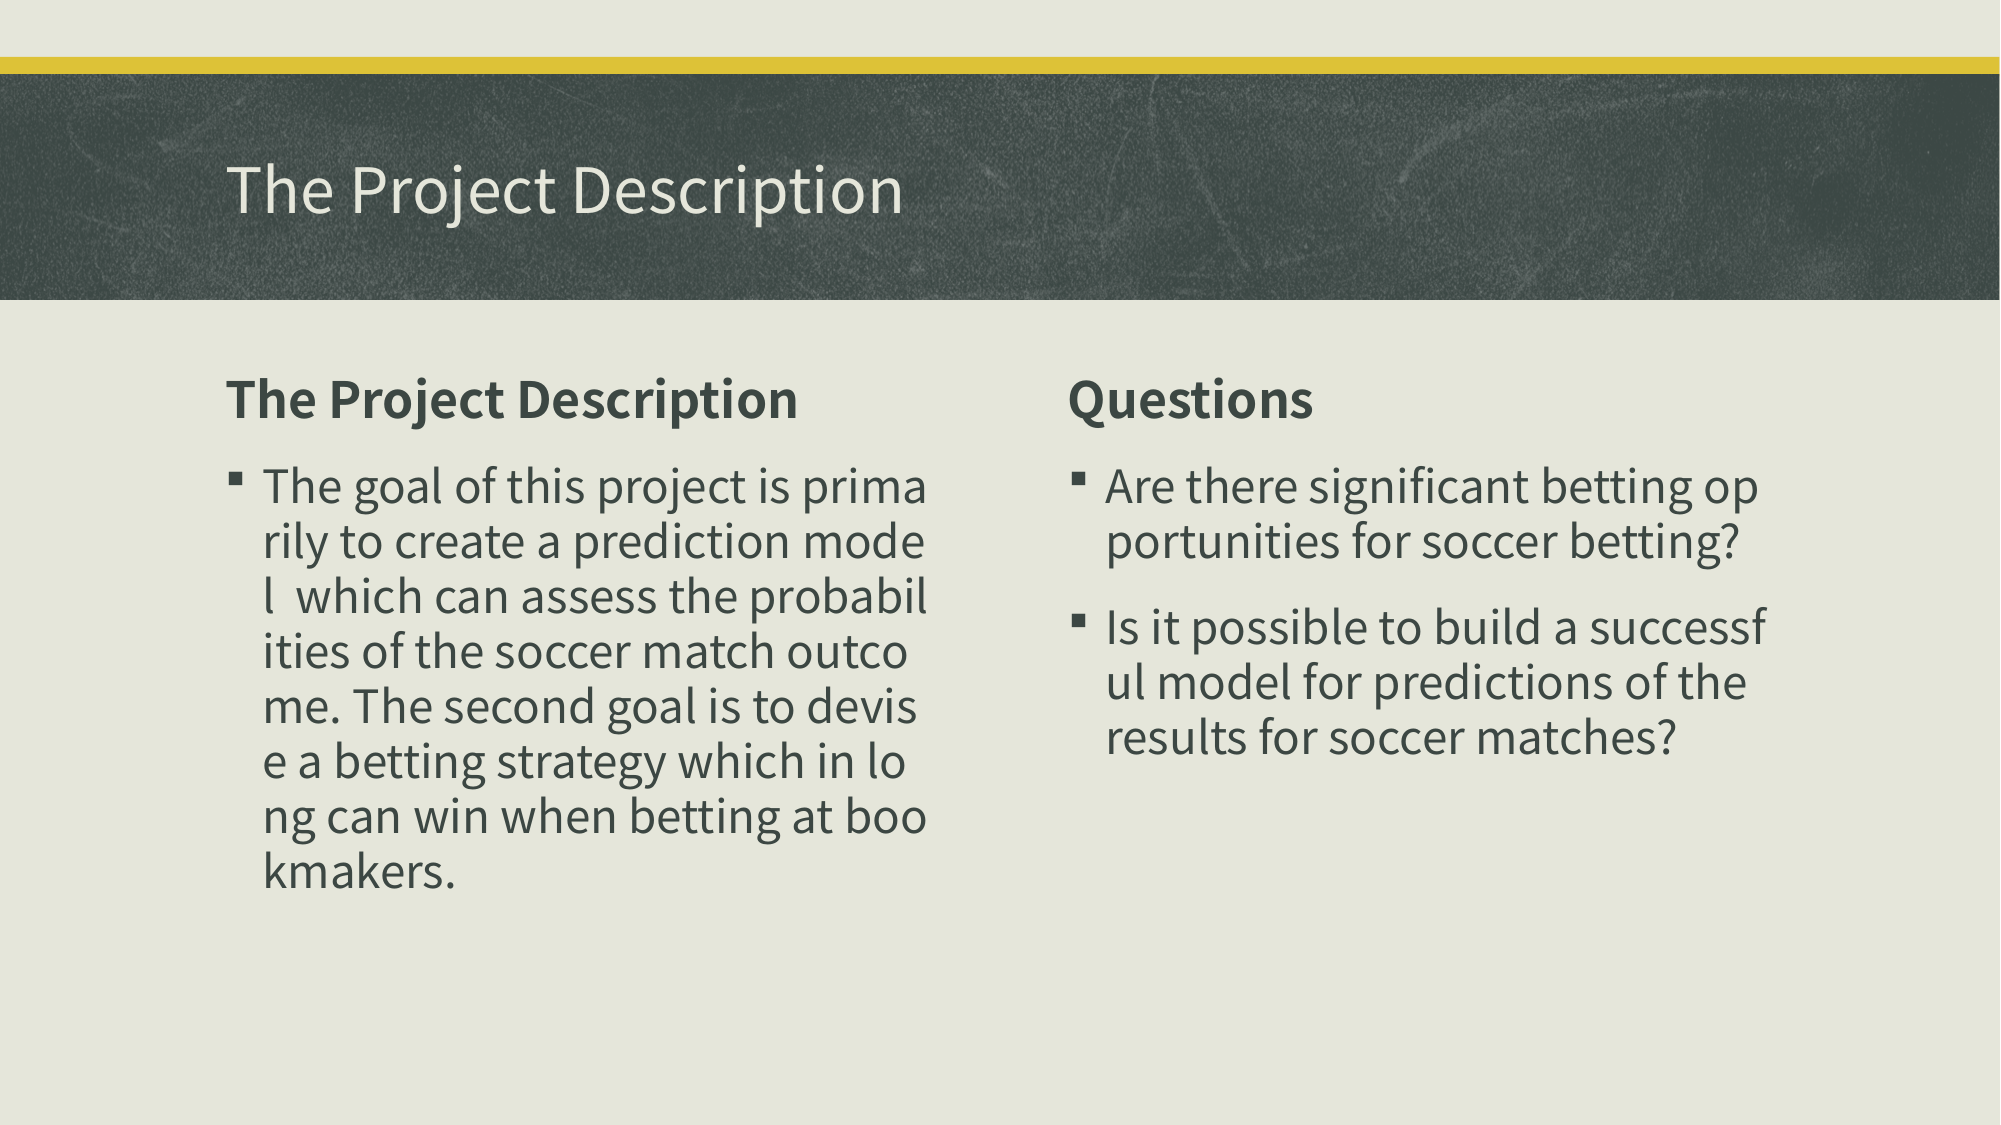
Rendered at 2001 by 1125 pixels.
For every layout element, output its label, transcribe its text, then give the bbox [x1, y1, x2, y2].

list The goal of this project is primarily to create a prediction model which can assess the probabilities of the soccer match outcome. The second goal is to devise a betting strategy which in long can win when betting at bookmakers. [210, 450, 947, 1014]
list Questions [1053, 299, 1790, 437]
picture [0, 74, 2000, 300]
list The Project Description [210, 299, 947, 437]
list Are there significant betting opportunities for soccer betting? Is it possible to build a successful model for predictions of the results for soccer matches? [1053, 450, 1790, 1014]
title The Project Description [210, 76, 1790, 300]
